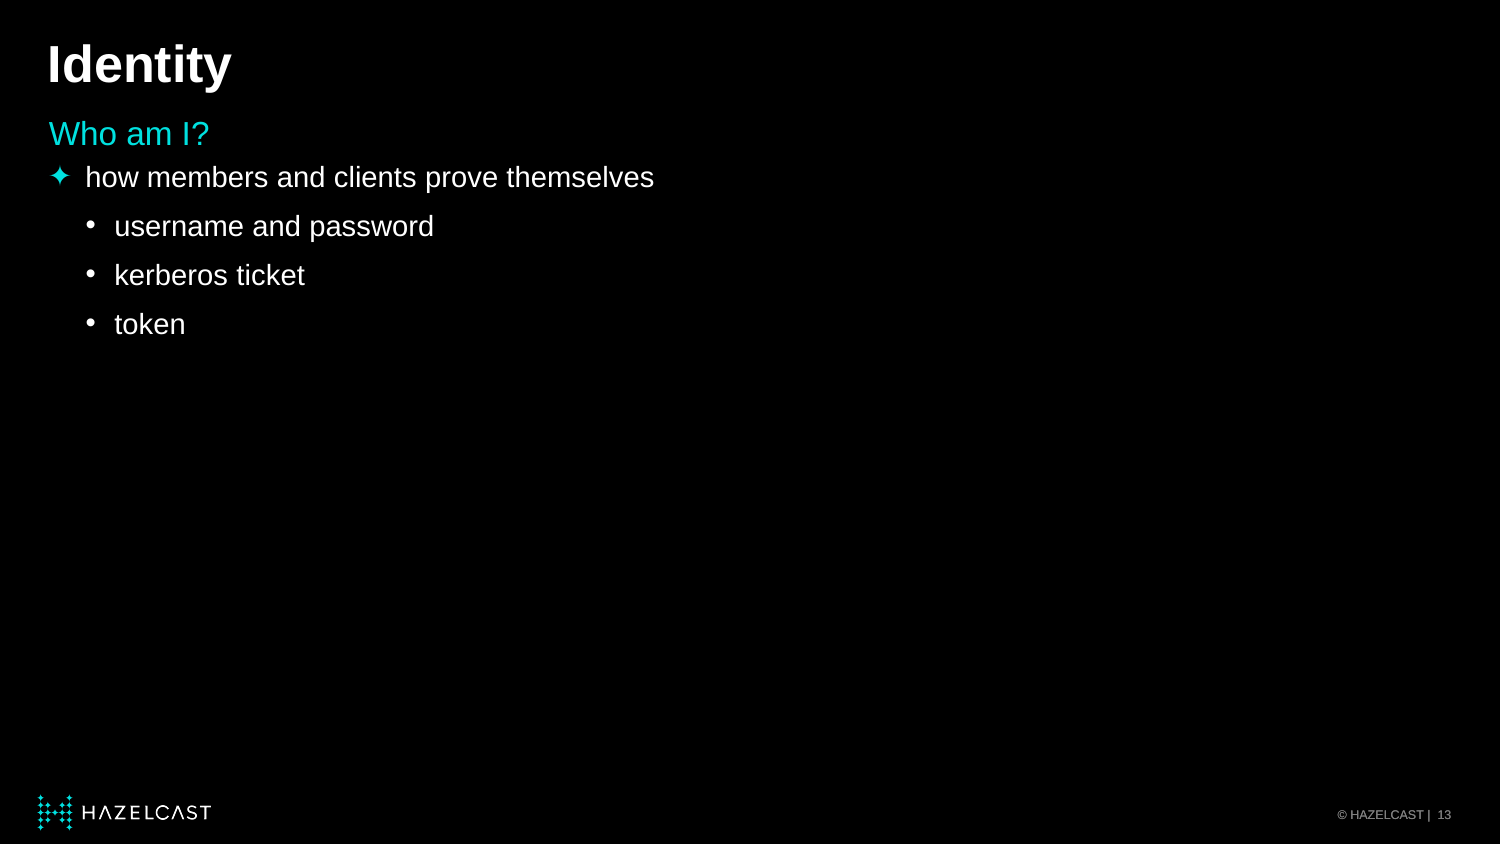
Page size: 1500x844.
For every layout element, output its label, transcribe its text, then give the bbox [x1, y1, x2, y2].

picture [37, 794, 211, 831]
title Identity [37, 37, 1463, 99]
list Who am I? [38, 90, 1464, 139]
list how members and clients prove themselves username and password kerberos ticket token [37, 138, 1463, 794]
